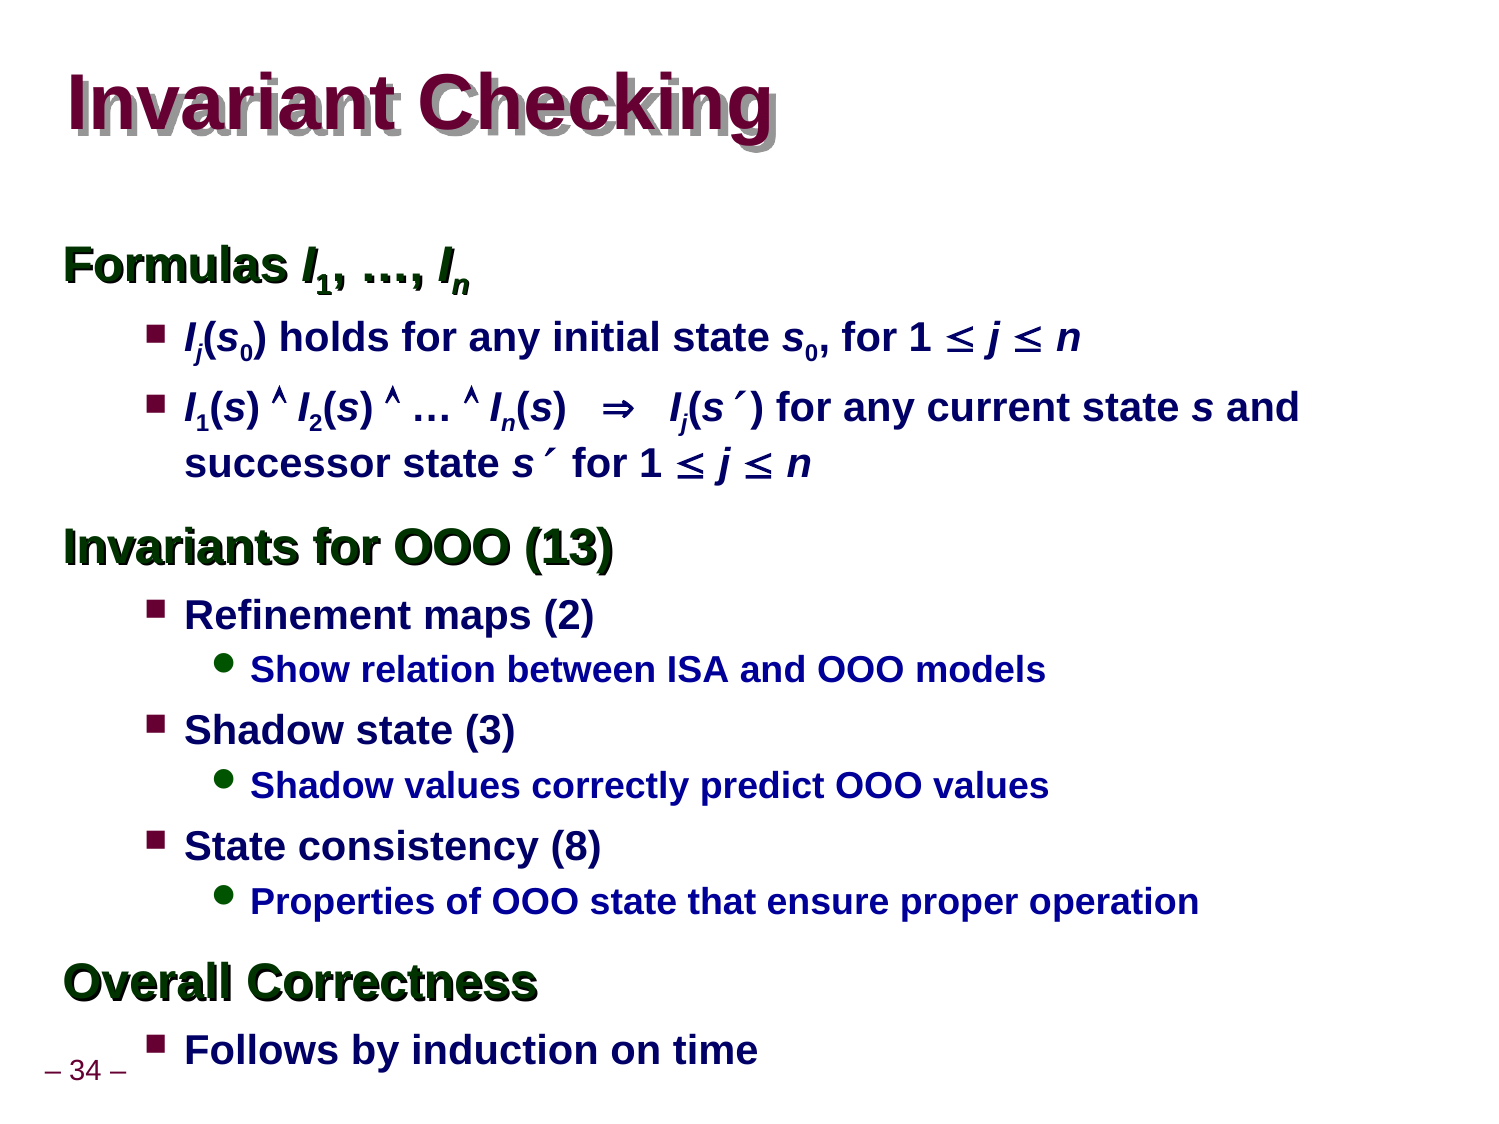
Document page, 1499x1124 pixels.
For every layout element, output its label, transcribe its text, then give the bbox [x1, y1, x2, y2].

title Invariant Checking [66, 40, 1495, 169]
list Formulas I1, …, In Ij(s0) holds for any initial state s0, for 1  j  n I1(s)  I2(s)  …  In(s)  Ij(s ) for any current state s and successor state s for 1  j  n Invariants for OOO (13) Refinement maps (2) Show relation between ISA and OOO models Shadow state (3) Shadow values correctly predict OOO values State consistency (8) Properties of OOO state that ensure proper operation Overall Correctness Follows by induction on time [47, 224, 1409, 1081]
